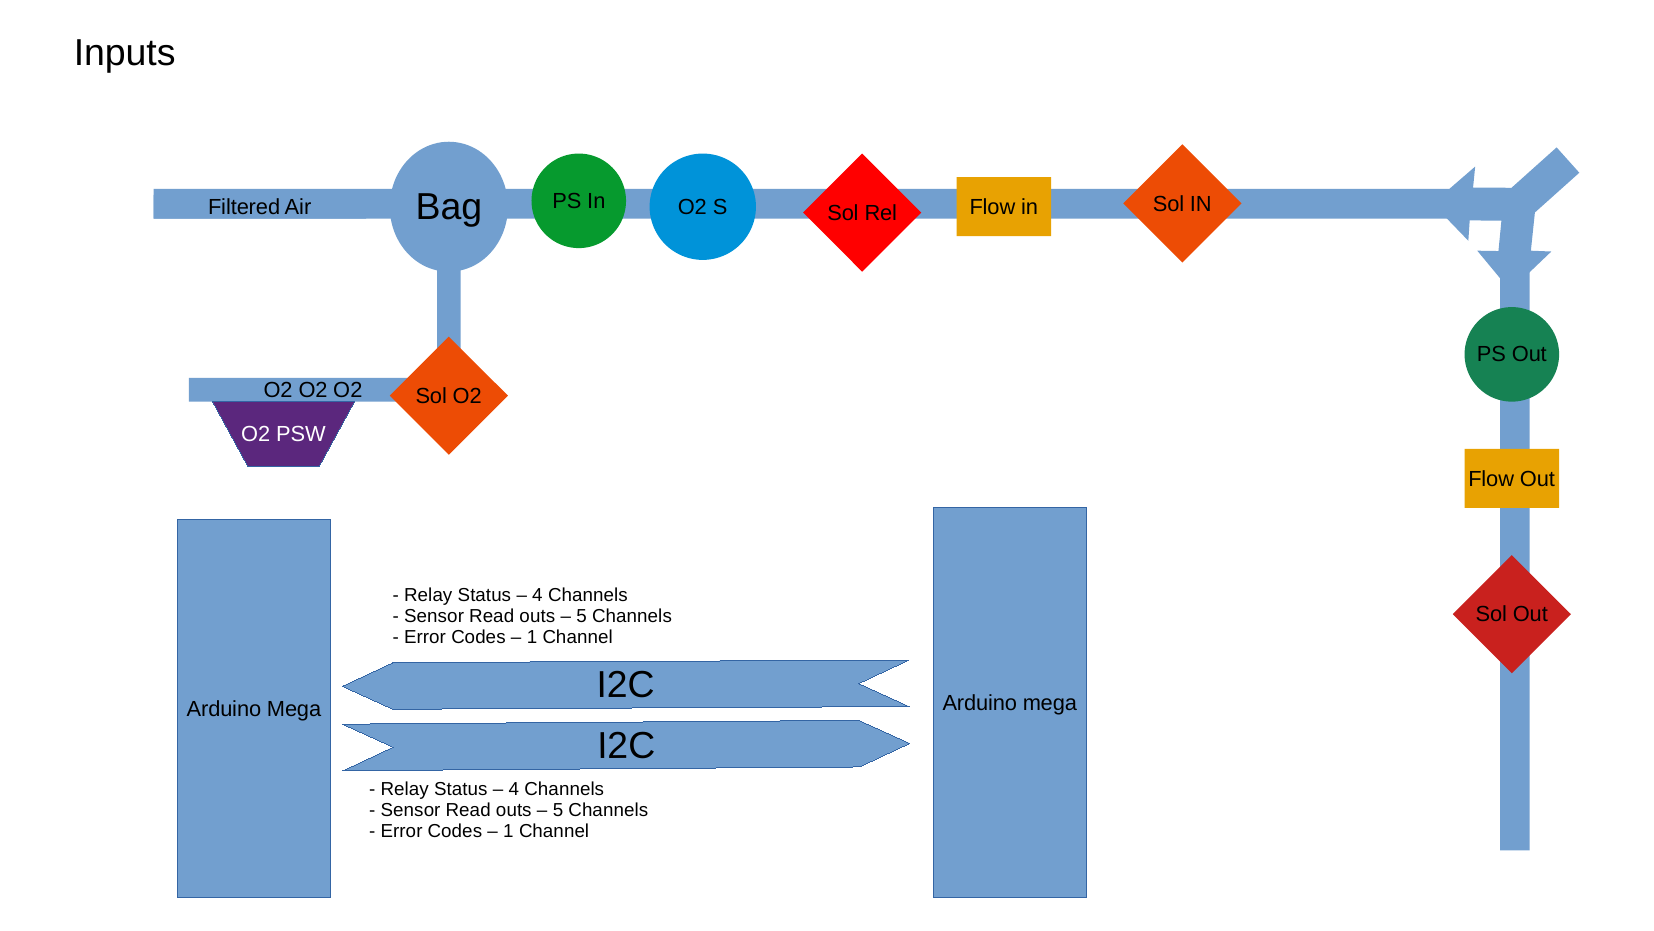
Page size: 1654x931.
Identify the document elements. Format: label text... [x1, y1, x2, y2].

text_box Arduino mega [933, 507, 1087, 898]
text_box I2C [342, 720, 910, 771]
text_box Bag [389, 141, 508, 272]
text_box [1500, 399, 1530, 448]
text_box [1500, 508, 1530, 572]
text_box [1500, 657, 1530, 851]
text_box Filtered Air [153, 194, 367, 219]
text_box Flow in [956, 177, 1052, 237]
text_box [1052, 188, 1137, 219]
text_box O2 S [649, 153, 756, 260]
text_box Arduino Mega [177, 519, 331, 898]
text_box [153, 188, 392, 219]
text_box [753, 188, 826, 219]
text_box [506, 188, 534, 219]
text_box [1227, 147, 1580, 310]
text_box O2 PSW [212, 401, 355, 467]
text_box [437, 271, 461, 347]
text_box - Relay Status – 4 Channels - Sensor Read outs – 5 Channels - Error Codes – 1 Channel [377, 576, 934, 697]
text_box Sol Rel [803, 153, 922, 272]
text_box Sol O2 [389, 336, 508, 455]
text_box [898, 188, 956, 219]
text_box Sol Out [1452, 555, 1571, 674]
text_box PS In [531, 153, 627, 249]
text_box I2C [342, 660, 910, 710]
text_box Sol IN [1123, 144, 1242, 263]
text_box [623, 188, 652, 219]
text_box PS Out [1464, 307, 1560, 402]
text_box - Relay Status – 4 Channels - Sensor Read outs – 5 Channels - Error Codes – 1 Channel [354, 770, 910, 900]
text_box Flow Out [1464, 448, 1560, 508]
text_box Inputs [59, 23, 426, 81]
text_box O2 O2 O2 [188, 377, 407, 402]
